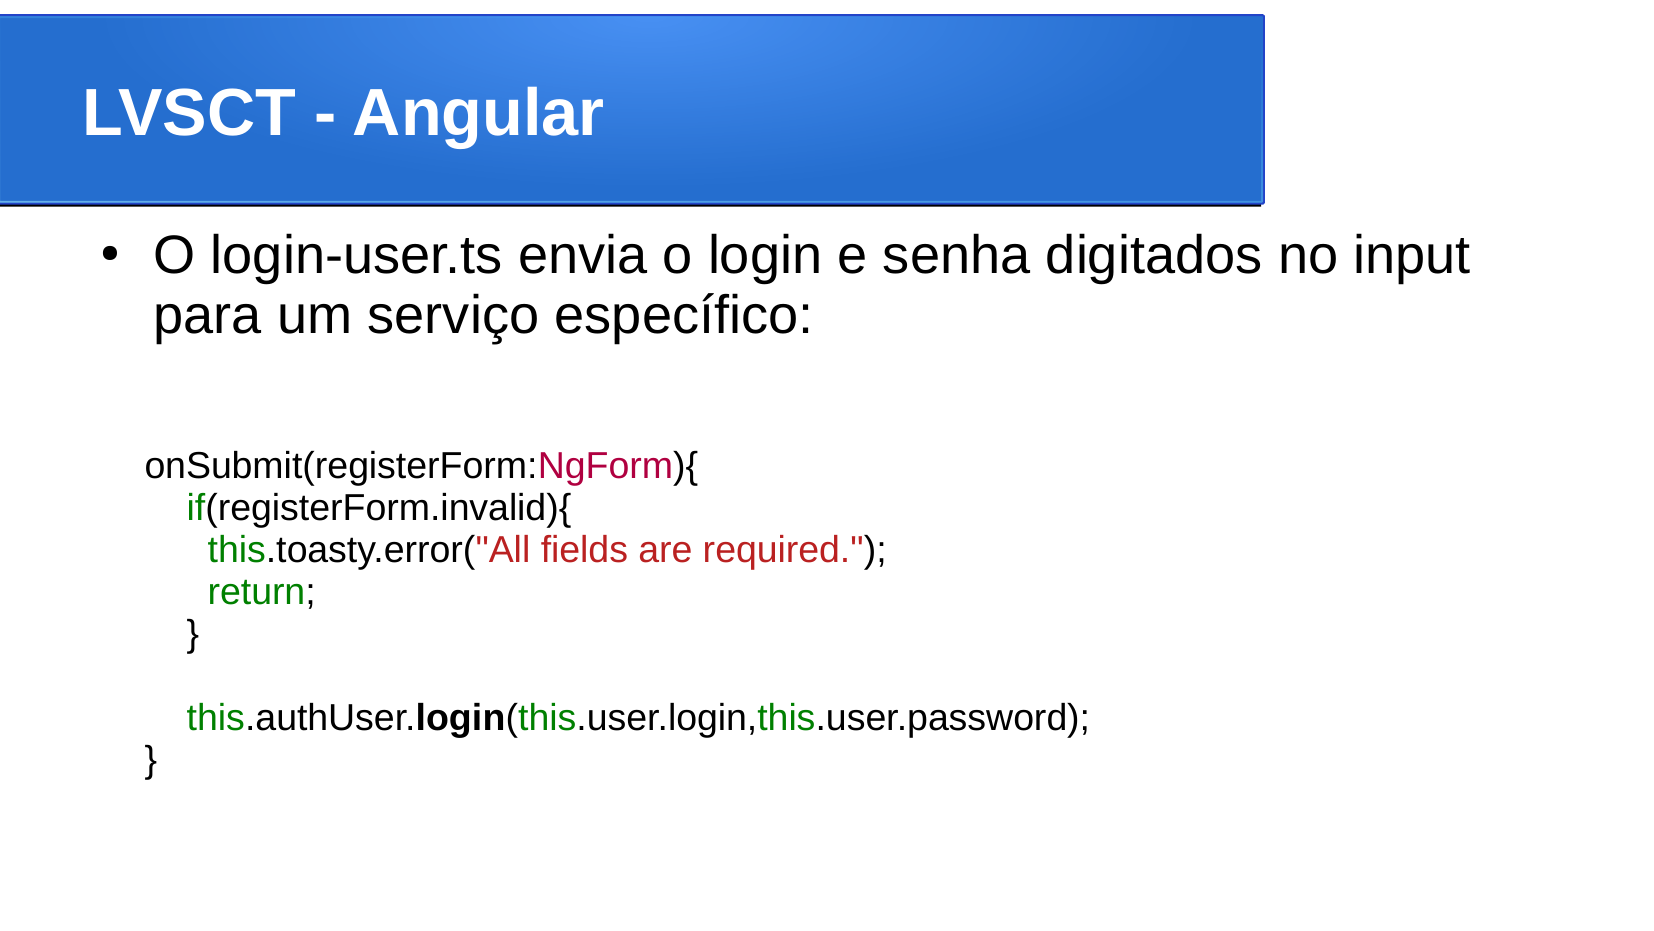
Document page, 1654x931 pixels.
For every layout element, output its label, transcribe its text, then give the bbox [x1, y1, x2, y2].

list O login-user.ts envia o login e senha digitados no input para um serviço específico: [82, 224, 1571, 764]
title LVSCT - Angular [82, 35, 1235, 189]
text_box onSubmit(registerForm:NgForm){ if(registerForm.invalid){ this.toasty.error("All fields are required."); return; } this.authUser.login(this.user.login,this.user.password); } [129, 437, 1394, 788]
